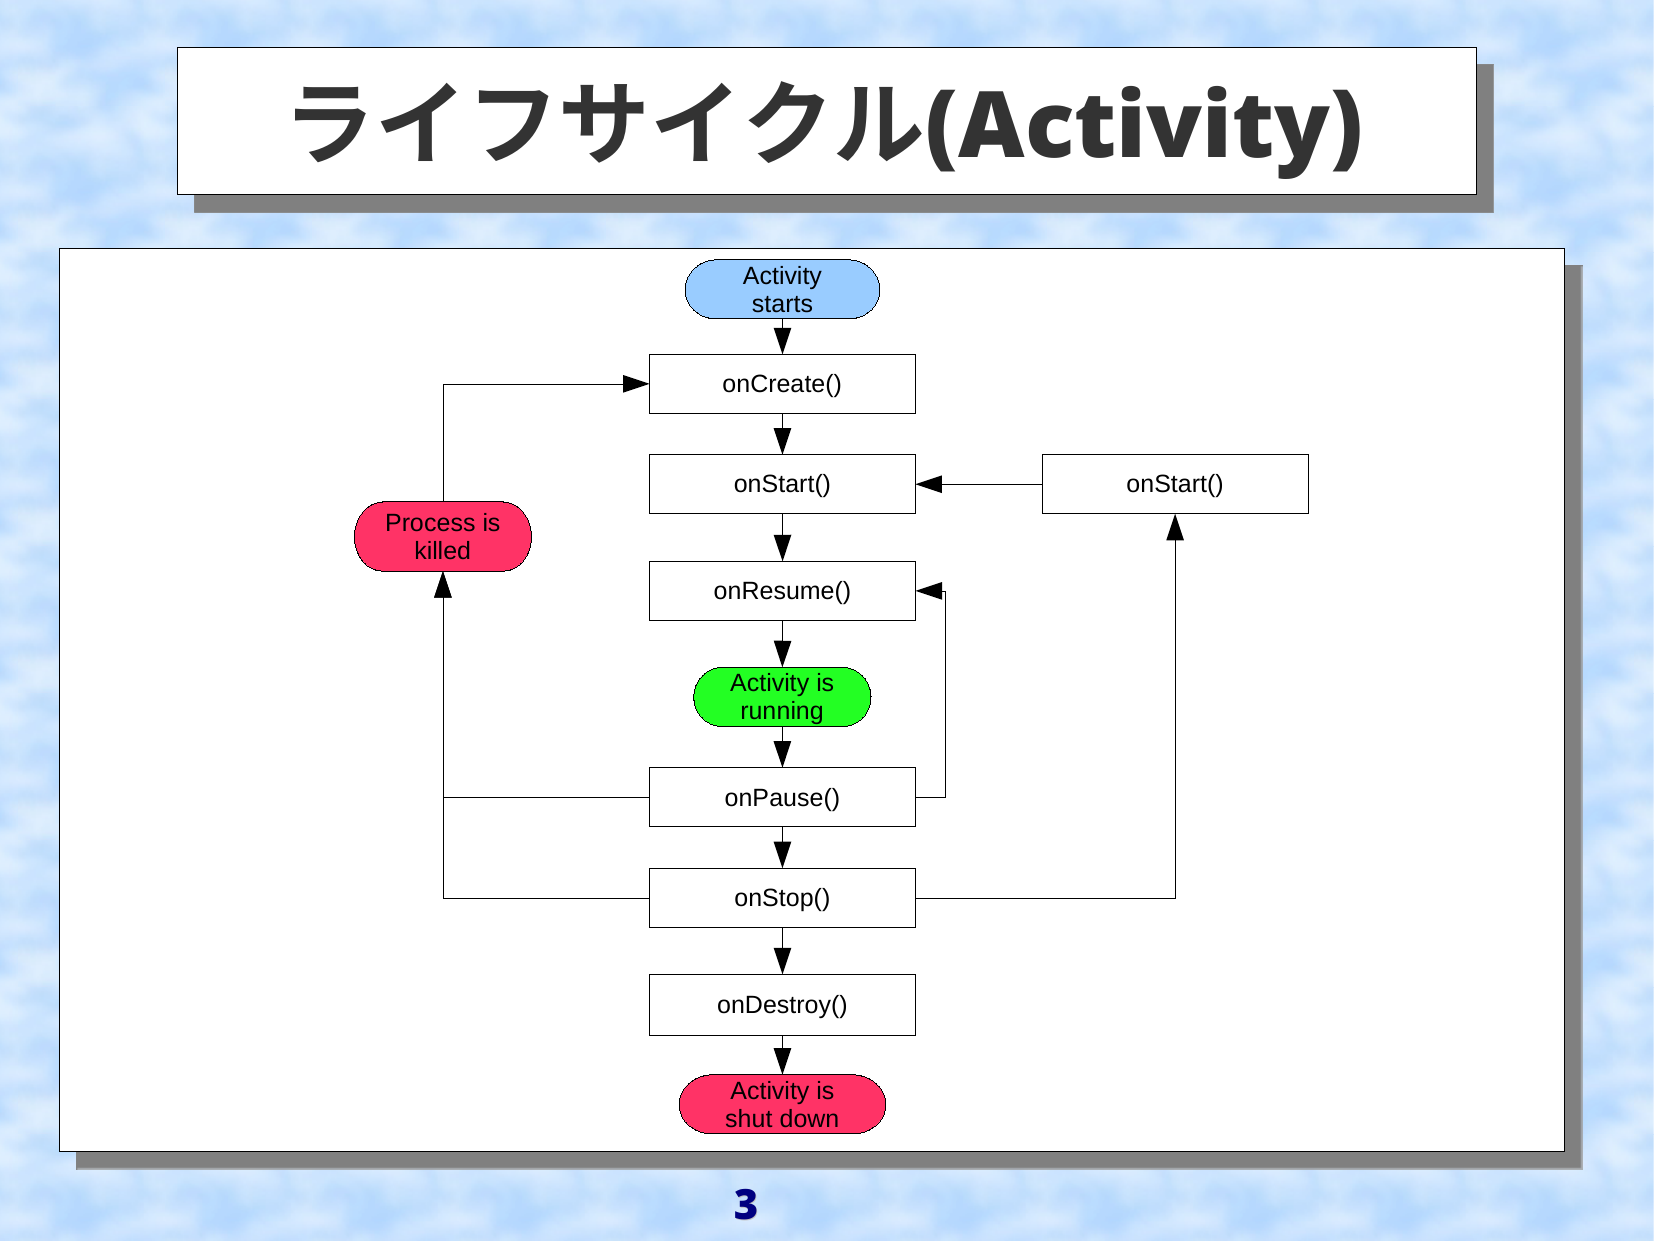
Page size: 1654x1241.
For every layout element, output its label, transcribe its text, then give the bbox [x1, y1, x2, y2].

text_box onDestroy() [649, 974, 916, 1036]
text_box onStart() [1042, 454, 1309, 514]
text_box Process is killed [354, 501, 532, 572]
text_box onStart() [649, 454, 916, 514]
text_box Activity starts [685, 259, 880, 319]
picture [0, 0, 1654, 1241]
text_box onResume() [649, 561, 916, 621]
text_box onStop() [649, 868, 916, 928]
title ライフサイクル(Activity) [218, 47, 1430, 189]
text_box onCreate() [649, 354, 916, 414]
text_box Activity is running [693, 667, 872, 727]
text_box onPause() [649, 767, 916, 827]
text_box Activity is shut down [679, 1074, 886, 1134]
